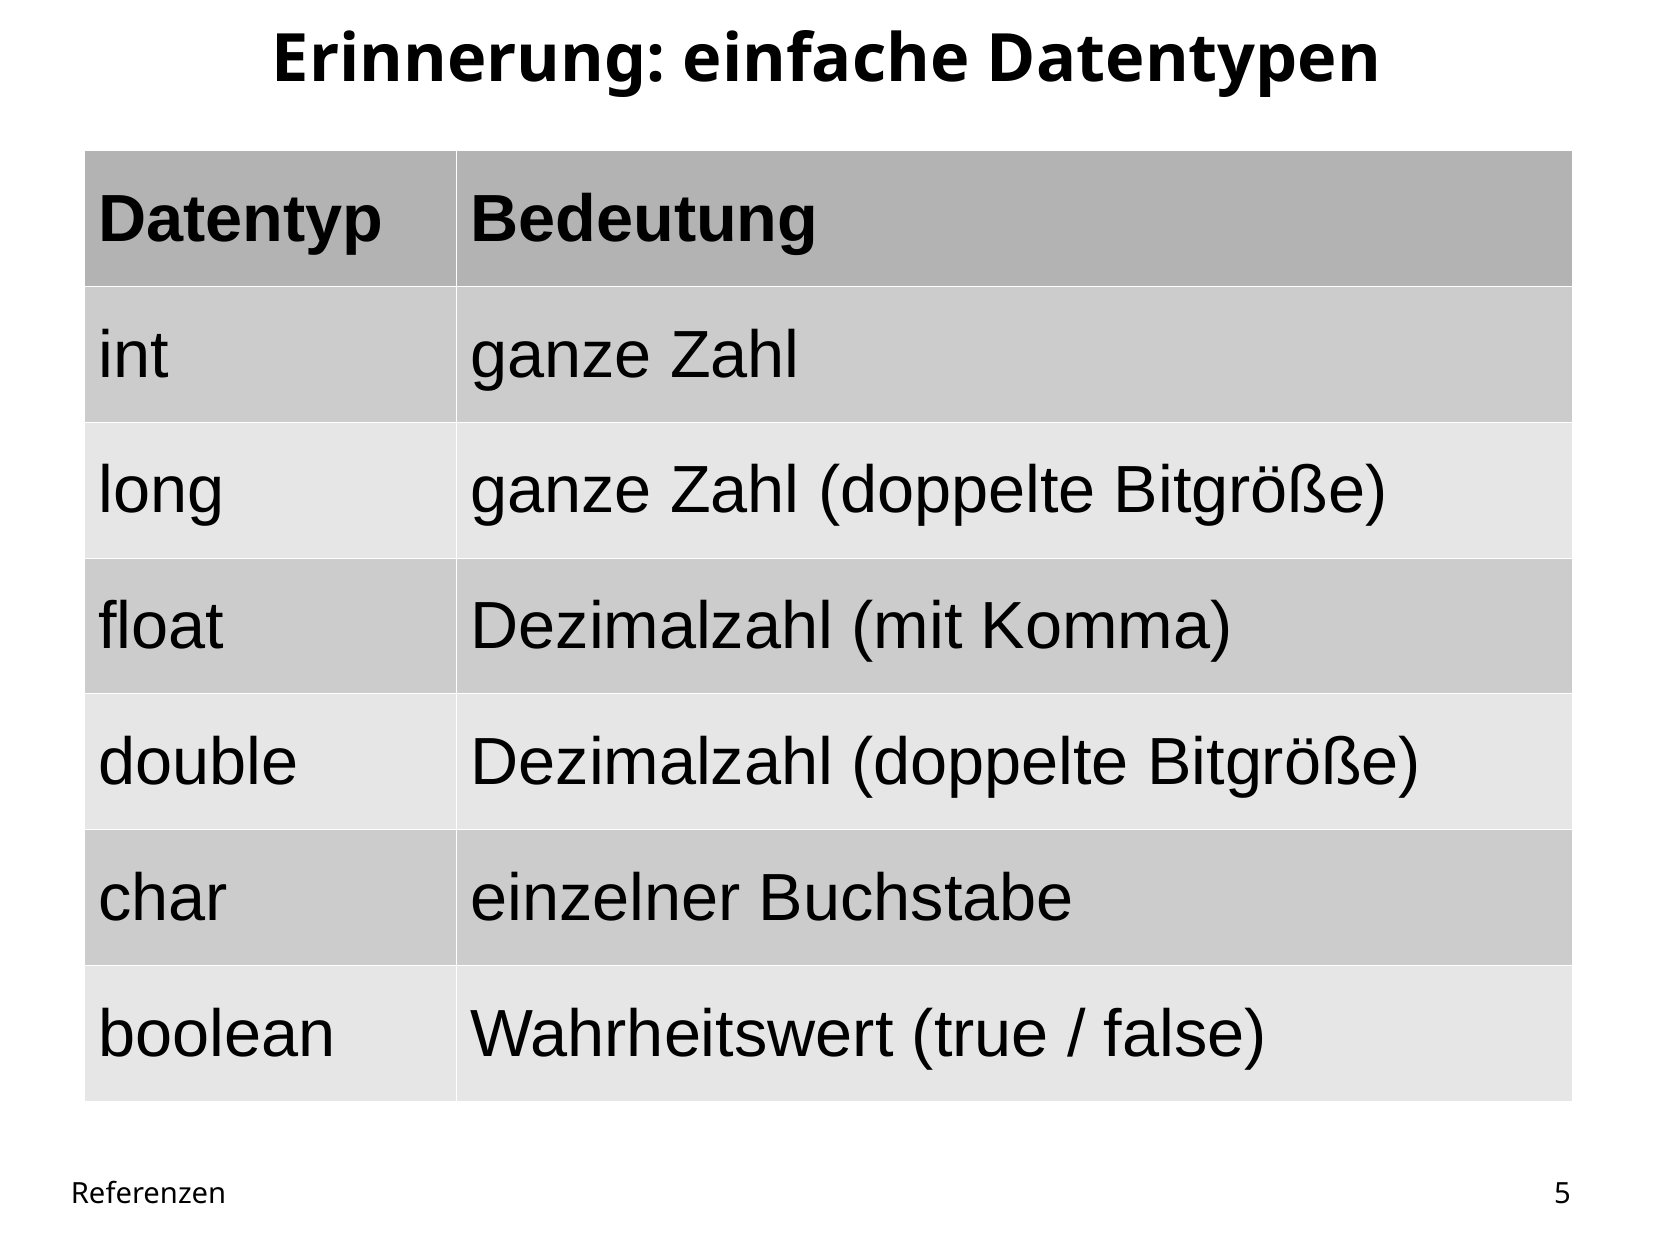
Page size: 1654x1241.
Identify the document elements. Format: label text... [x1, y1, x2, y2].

table_cell int [85, 287, 456, 422]
title Erinnerung: einfache Datentypen [0, 5, 1654, 107]
table_cell Dezimalzahl (doppelte Bitgröße) [457, 694, 1572, 829]
table_header Datentyp [85, 151, 456, 286]
table_cell einzelner Buchstabe [457, 830, 1572, 965]
table_cell long [85, 423, 456, 558]
table_cell Wahrheitswert (true / false) [457, 966, 1572, 1101]
table_cell float [85, 559, 456, 693]
table_cell ganze Zahl (doppelte Bitgröße) [457, 423, 1572, 558]
table_cell Dezimalzahl (mit Komma) [457, 559, 1572, 693]
table_cell char [85, 830, 456, 965]
table_cell ganze Zahl [457, 287, 1572, 422]
table_cell double [85, 694, 456, 829]
table_header Bedeutung [457, 151, 1572, 286]
table_cell boolean [85, 966, 456, 1101]
